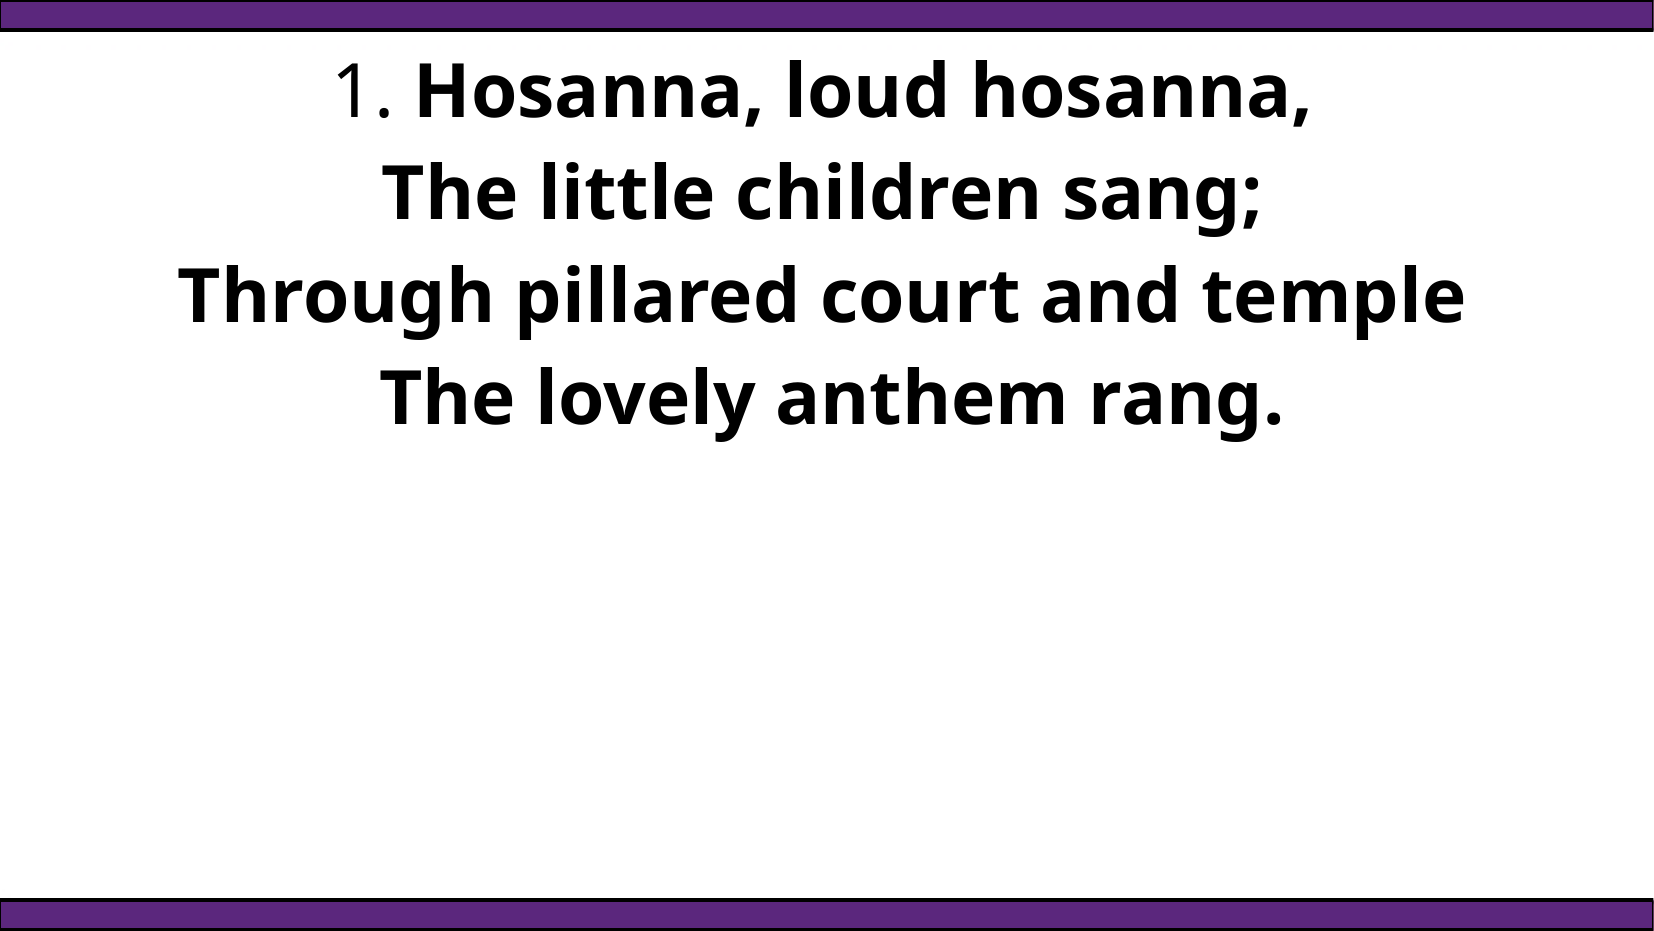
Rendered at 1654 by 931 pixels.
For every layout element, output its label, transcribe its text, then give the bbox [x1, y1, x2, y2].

picture [0, 31, 1654, 900]
text_box [0, 900, 1654, 931]
text_box [0, 0, 1654, 31]
text_box 1. Hosanna, loud hosanna, The little children sang; Through pillared court and temple The lovely anthem rang. [75, 30, 1591, 445]
